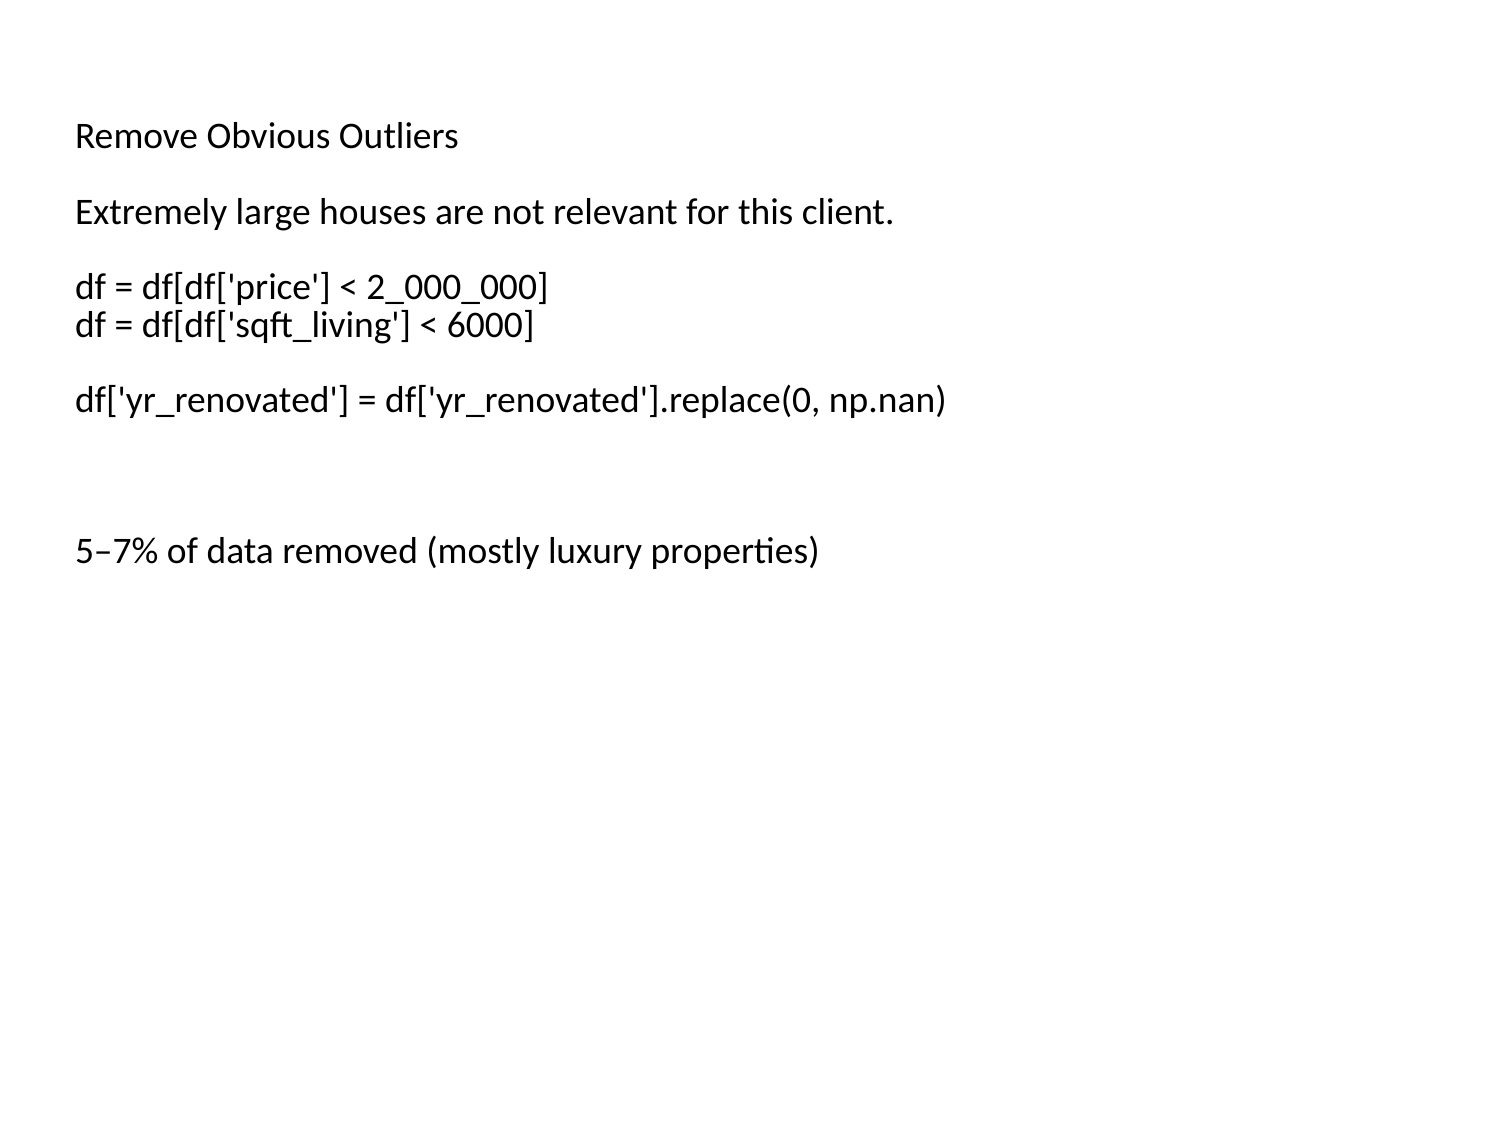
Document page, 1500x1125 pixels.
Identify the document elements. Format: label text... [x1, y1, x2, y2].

title Remove Obvious Outliers Extremely large houses are not relevant for this client. df = df[df['price'] < 2_000_000] df = df[df['sqft_living'] < 6000] df['yr_renovated'] = df['yr_renovated'].replace(0, np.nan) 5–7% of data removed (mostly luxury properties) [75, 0, 1425, 574]
